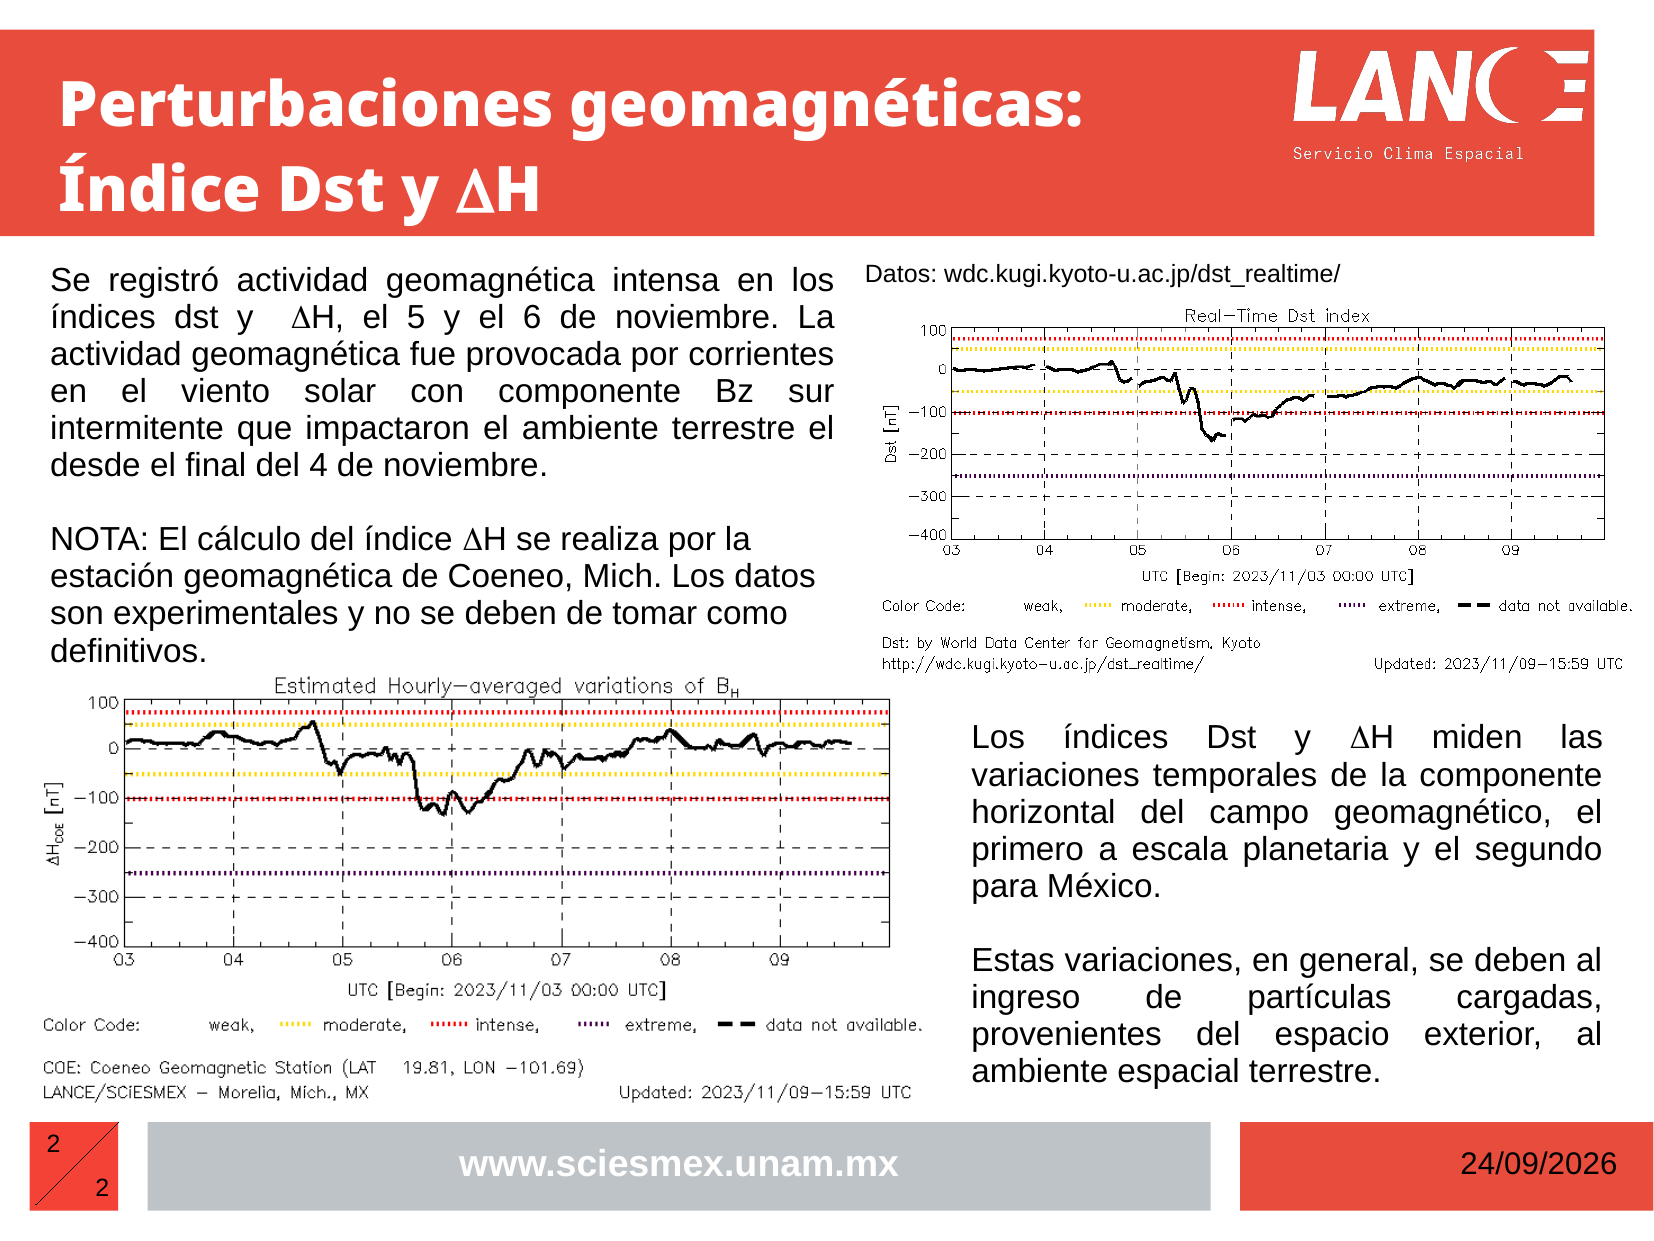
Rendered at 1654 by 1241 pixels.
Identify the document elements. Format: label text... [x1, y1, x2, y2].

text_box <número> [31, 1122, 176, 1170]
text_box Los índices Dst y DH miden las variaciones temporales de la componente horizontal del campo geomagnético, el primero a escala planetaria y el segundo para México. Estas variaciones, en general, se deben al ingreso de partículas cargadas, provenientes del espacio exterior, al ambiente espacial terrestre. [956, 711, 1619, 1097]
text_box www.sciesmex.unam.mx [153, 1122, 1205, 1205]
text_box 09/11/2023 [1424, 1122, 1654, 1205]
picture [34, 289, 1642, 1105]
text_box Datos: wdc.kugi.kyoto-u.ac.jp/dst_realtime/ [850, 252, 1371, 296]
text_box Se registró actividad geomagnética intensa en los índices dst y DH, el 5 y el 6 de noviembre. La actividad geomagnética fue provocada por corrientes en el viento solar con componente Bz sur intermitente que impactaron el ambiente terrestre el desde el final del 4 de noviembre. NOTA: El cálculo del índice DH se realiza por la estación geomagnética de Coeneo, Mich. Los datos son experimentales y no se deben de tomar como definitivos. [35, 253, 851, 714]
text_box 2 [35, 1151, 125, 1209]
title Perturbaciones geomagnéticas: Índice Dst y DH [59, 59, 1312, 207]
picture [1293, 47, 1589, 162]
